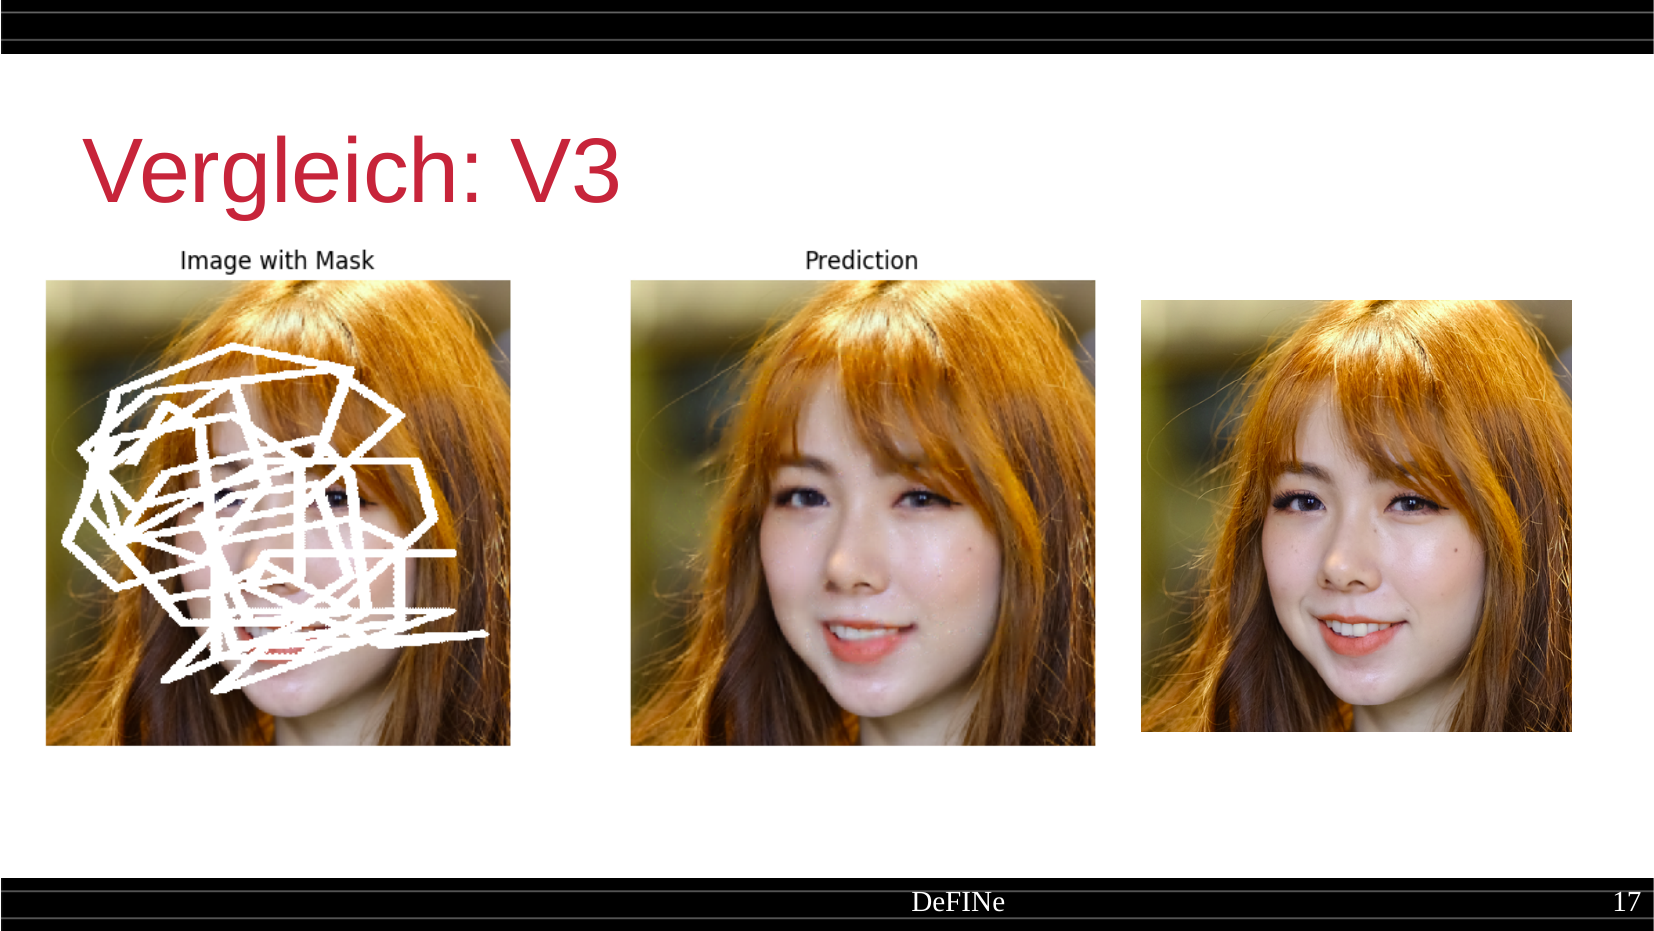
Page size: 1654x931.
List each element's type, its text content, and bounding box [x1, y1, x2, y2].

picture [1140, 299, 1572, 732]
picture [1, 878, 1654, 931]
title Vergleich: V3 [82, 92, 1571, 249]
picture [1, 0, 1654, 54]
picture [24, 236, 1119, 771]
